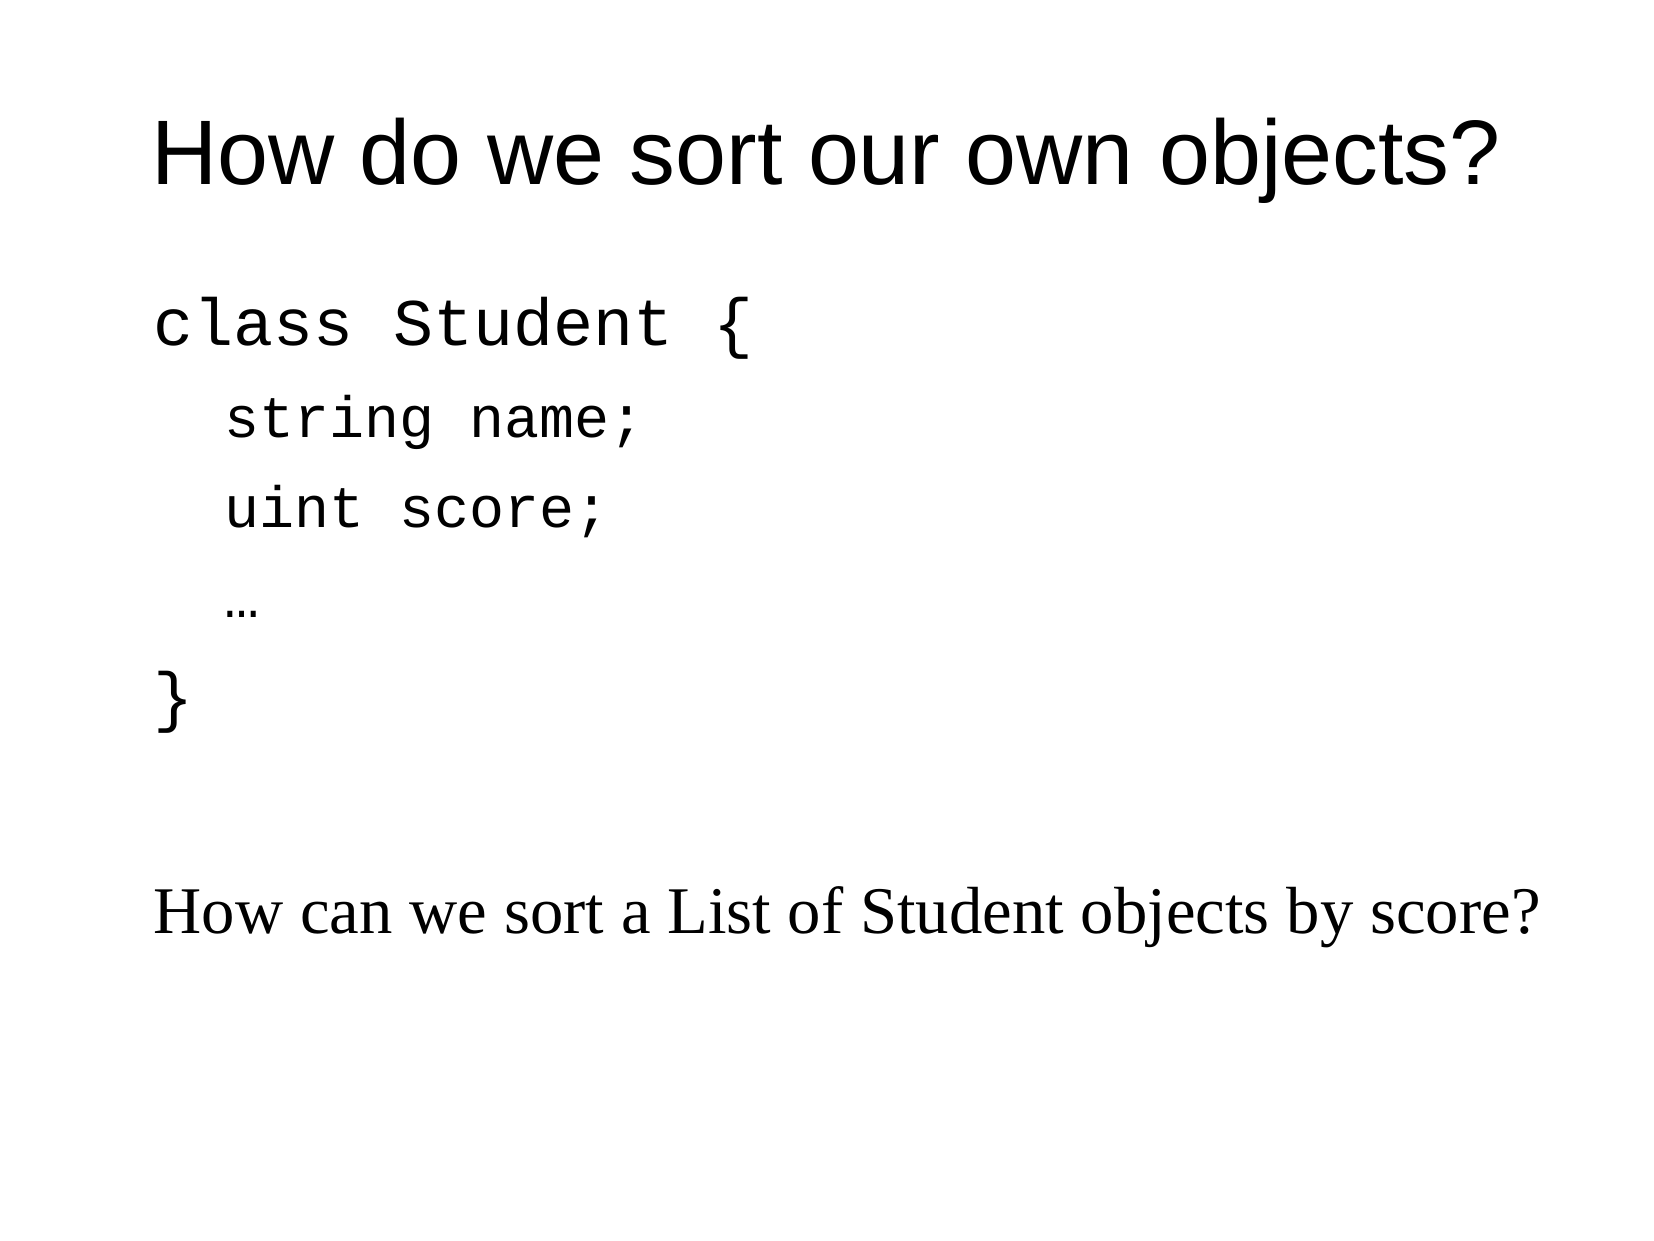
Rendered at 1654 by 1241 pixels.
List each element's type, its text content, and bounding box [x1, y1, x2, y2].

list class Student { string name; uint score; … } How can we sort a List of Student objects by score? [82, 290, 1571, 1010]
title How do we sort our own objects? [82, 49, 1571, 257]
